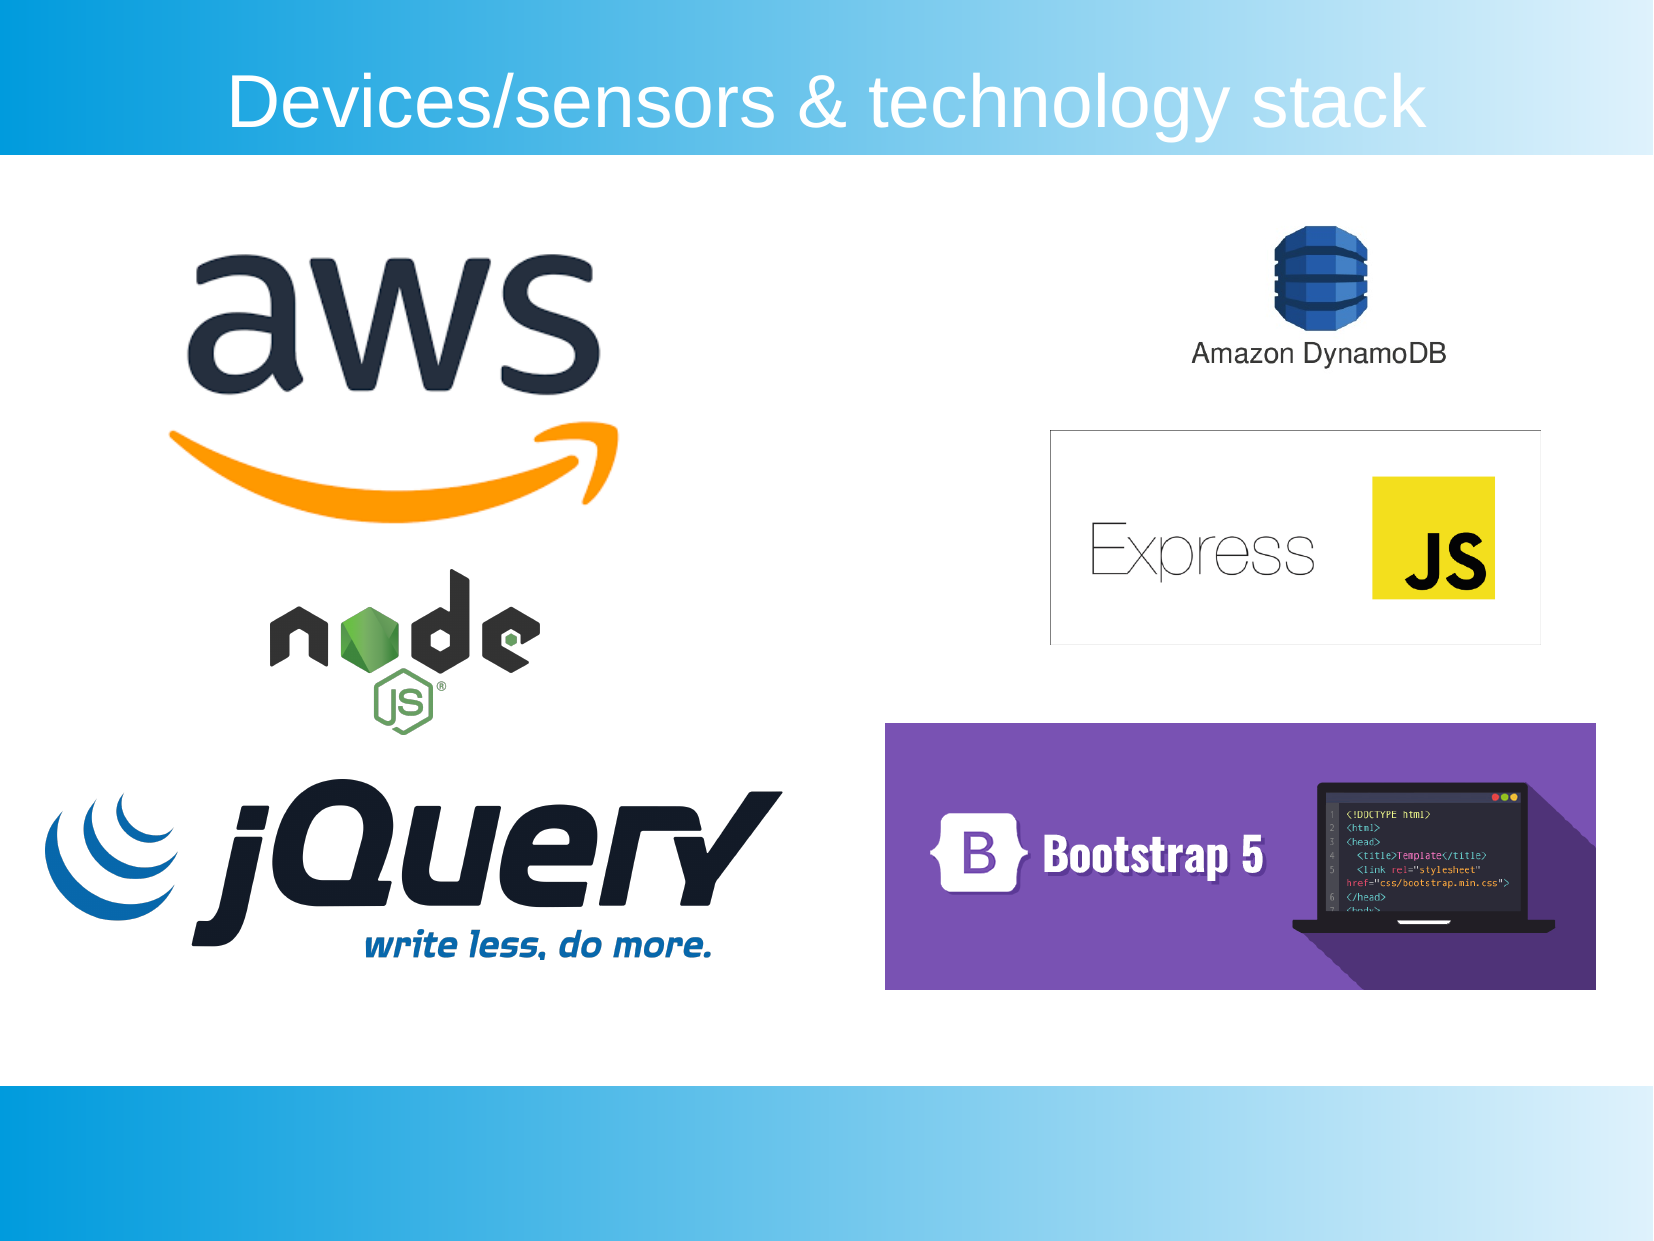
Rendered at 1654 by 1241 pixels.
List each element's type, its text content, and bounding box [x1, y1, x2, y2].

picture [45, 779, 783, 961]
picture [1112, 177, 1516, 391]
picture [885, 723, 1596, 991]
title Devices/sensors & technology stack [82, 49, 1571, 155]
picture [1050, 430, 1541, 646]
picture [167, 253, 621, 526]
picture [270, 569, 540, 736]
